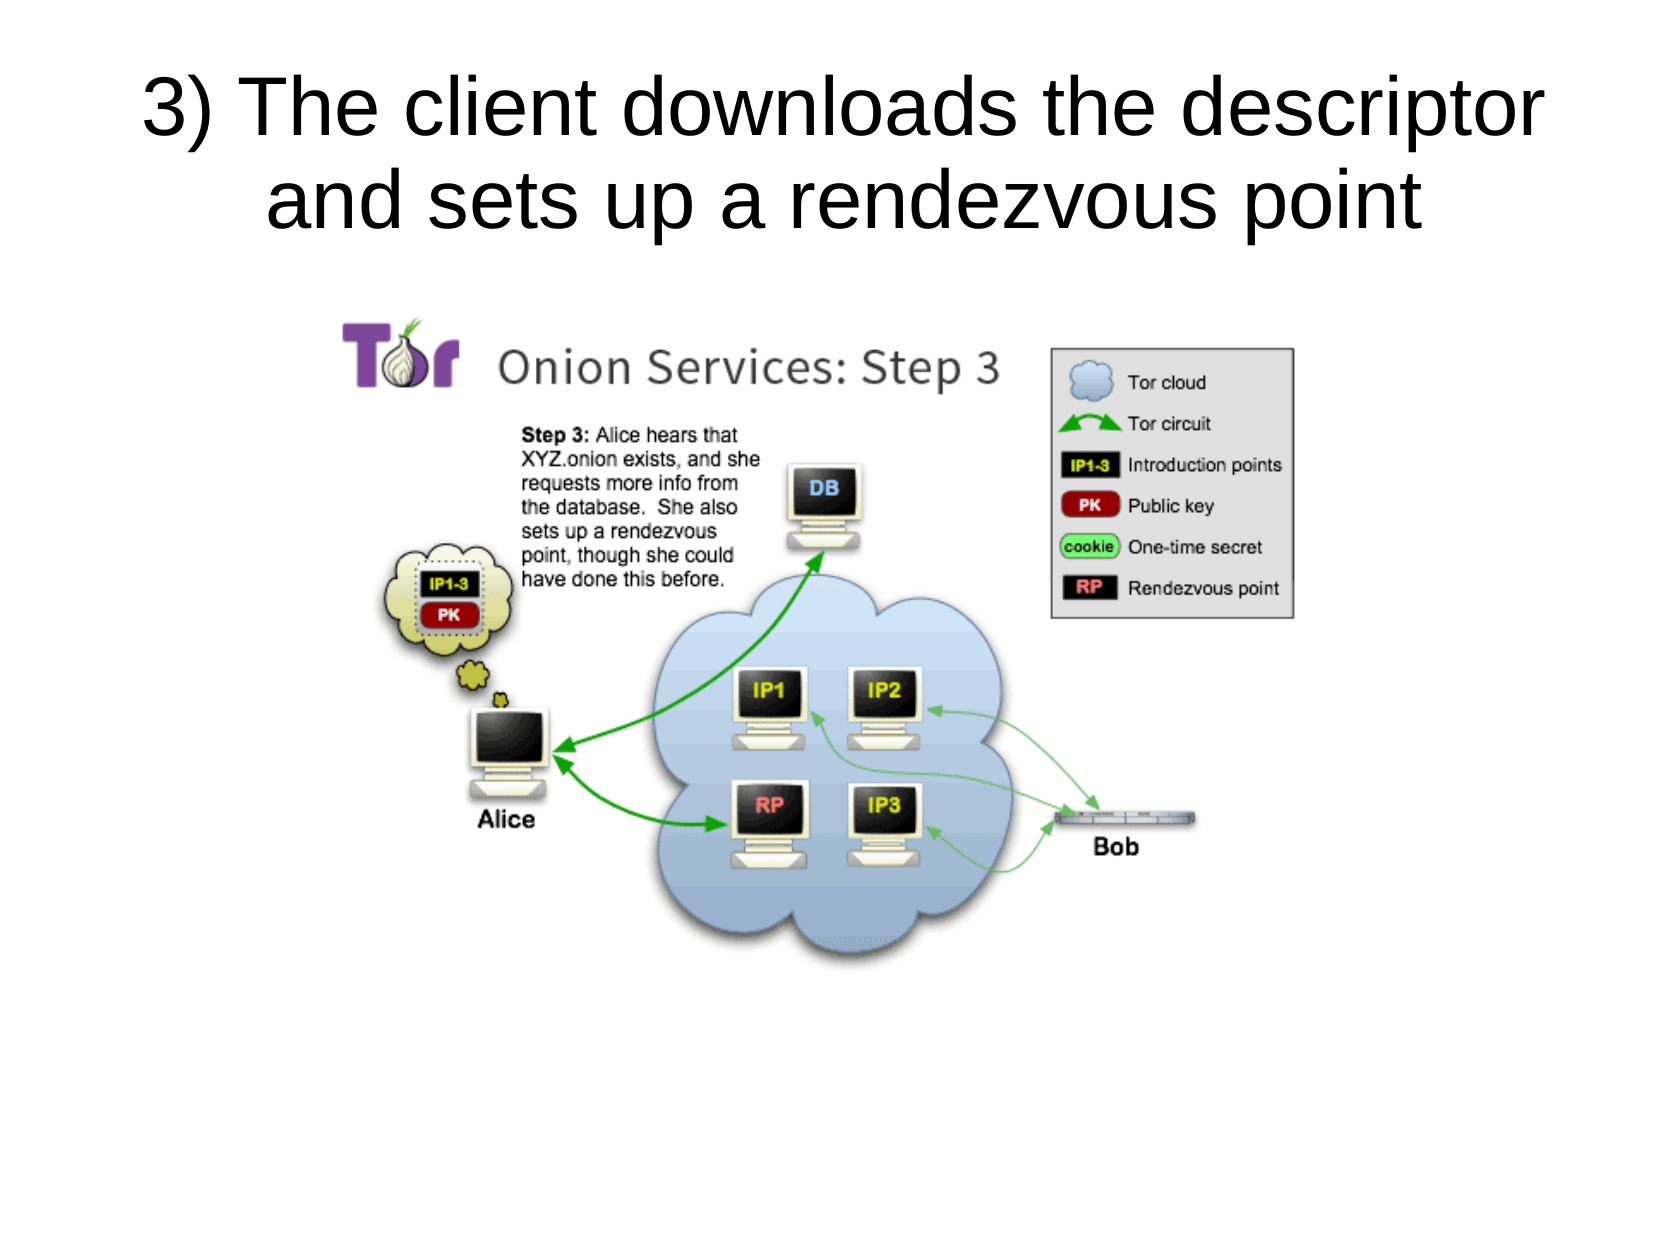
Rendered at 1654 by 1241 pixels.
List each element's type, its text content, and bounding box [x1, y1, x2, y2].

picture [312, 290, 1341, 1010]
title 3) The client downloads the descriptor and sets up a rendezvous point [82, 49, 1571, 257]
